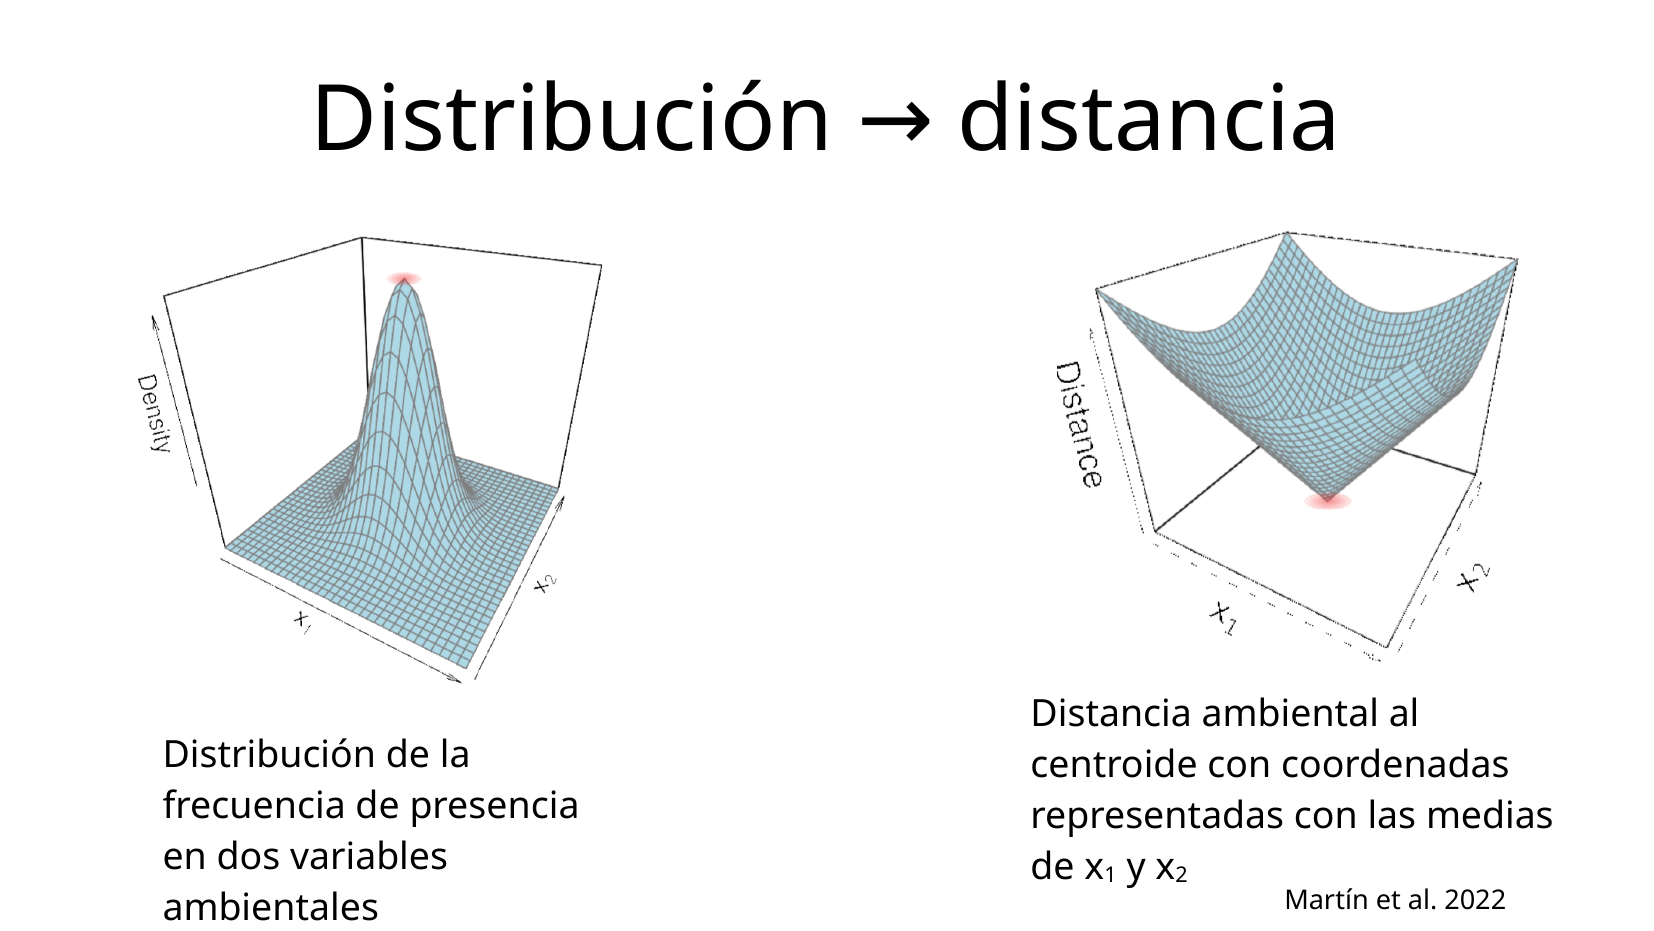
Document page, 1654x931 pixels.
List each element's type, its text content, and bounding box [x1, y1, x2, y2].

text_box Distribución de la frecuencia de presencia en dos variables ambientales [147, 720, 621, 904]
picture [1033, 217, 1536, 674]
text_box Distancia ambiental al centroide con coordenadas representadas con las medias de x1 y x2 [1015, 679, 1607, 820]
title Distribución → distancia [82, 37, 1571, 193]
text_box Martín et al. 2022 [1269, 873, 1654, 931]
picture [112, 230, 624, 692]
